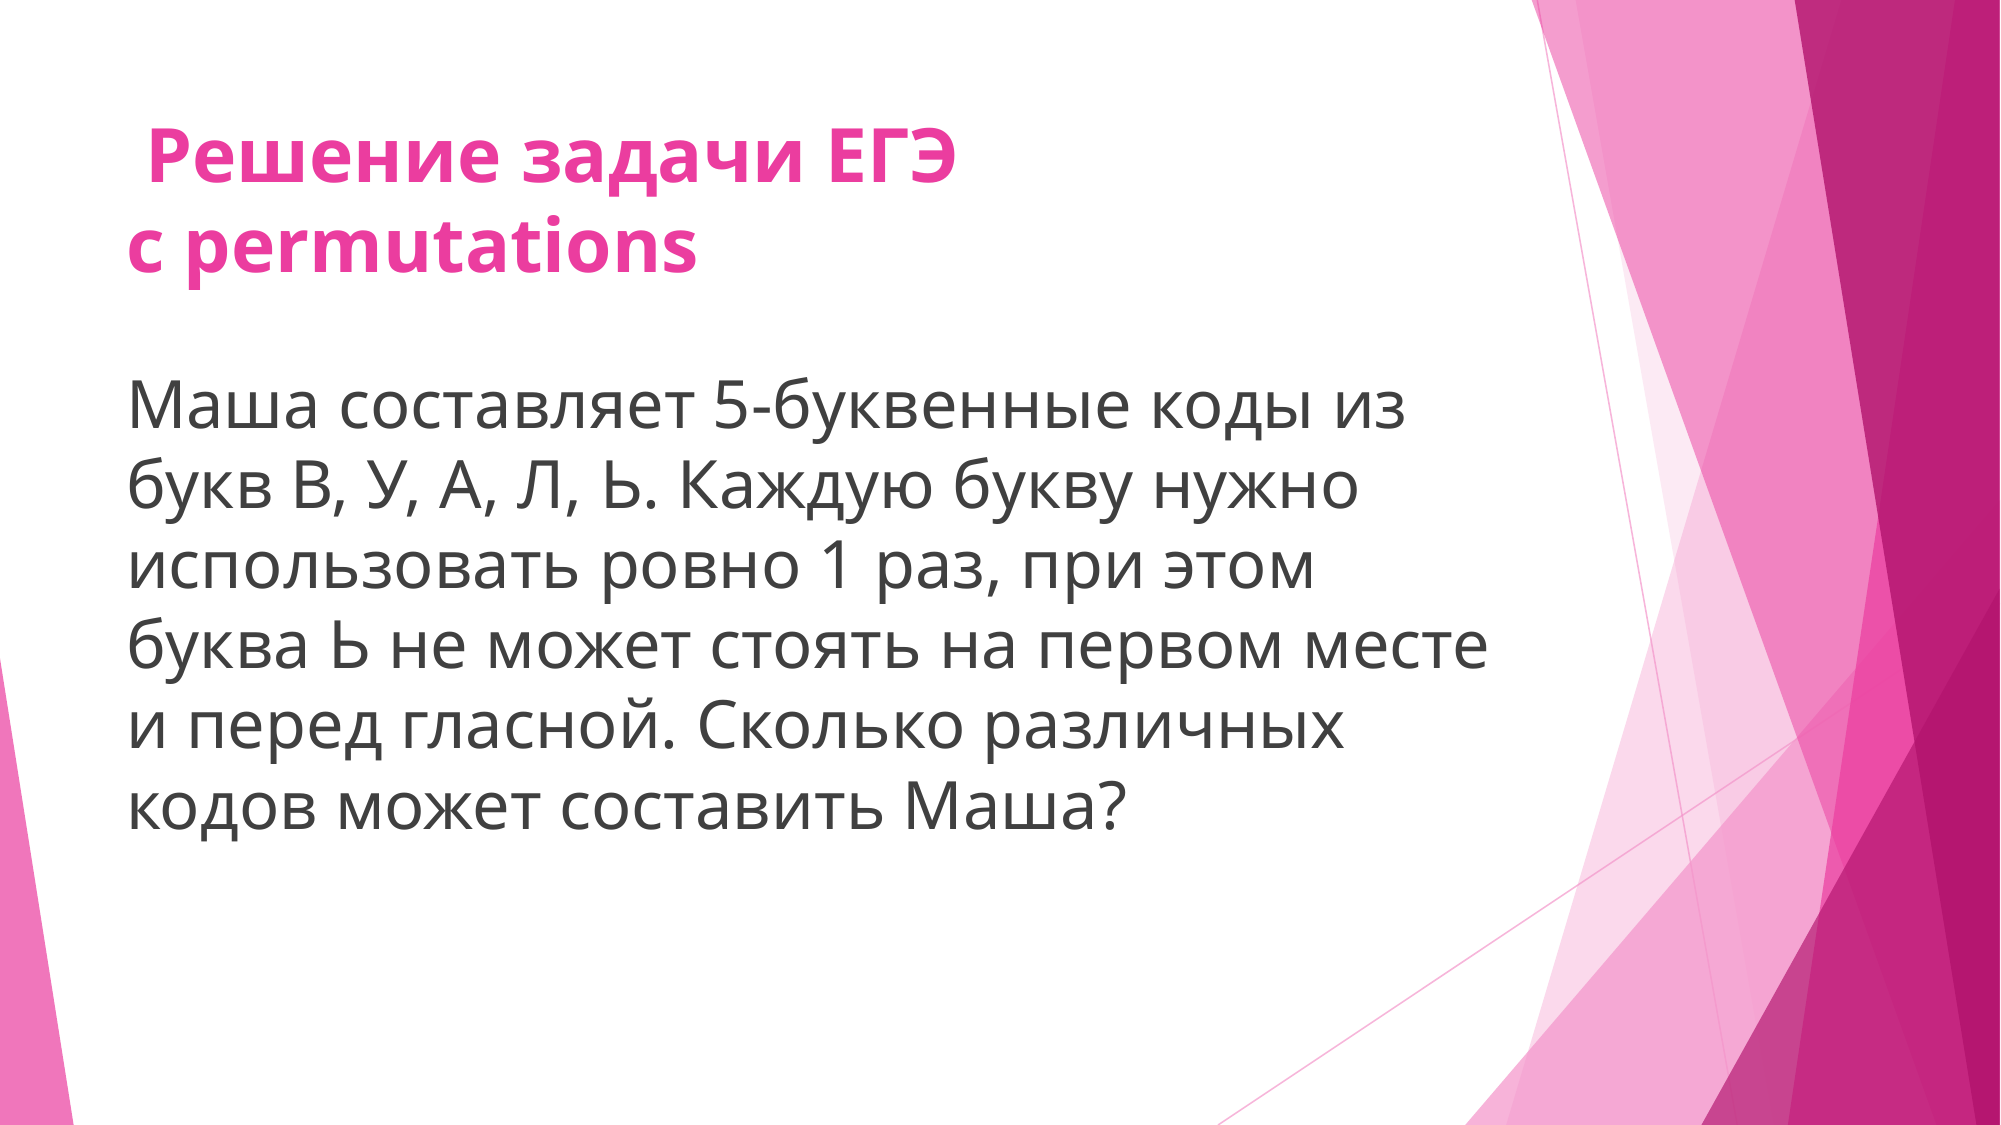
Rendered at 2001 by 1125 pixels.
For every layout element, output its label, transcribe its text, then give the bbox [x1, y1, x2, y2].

list Маша составляет 5-буквенные коды из букв В, У, А, Л, Ь. Каждую букву нужно использовать ровно 1 раз, при этом буква Ь не может стоять на первом месте и перед гласной. Сколько различных кодов может составить Маша? [111, 354, 1522, 992]
title Решение задачи ЕГЭ с permutations [111, 99, 1522, 317]
